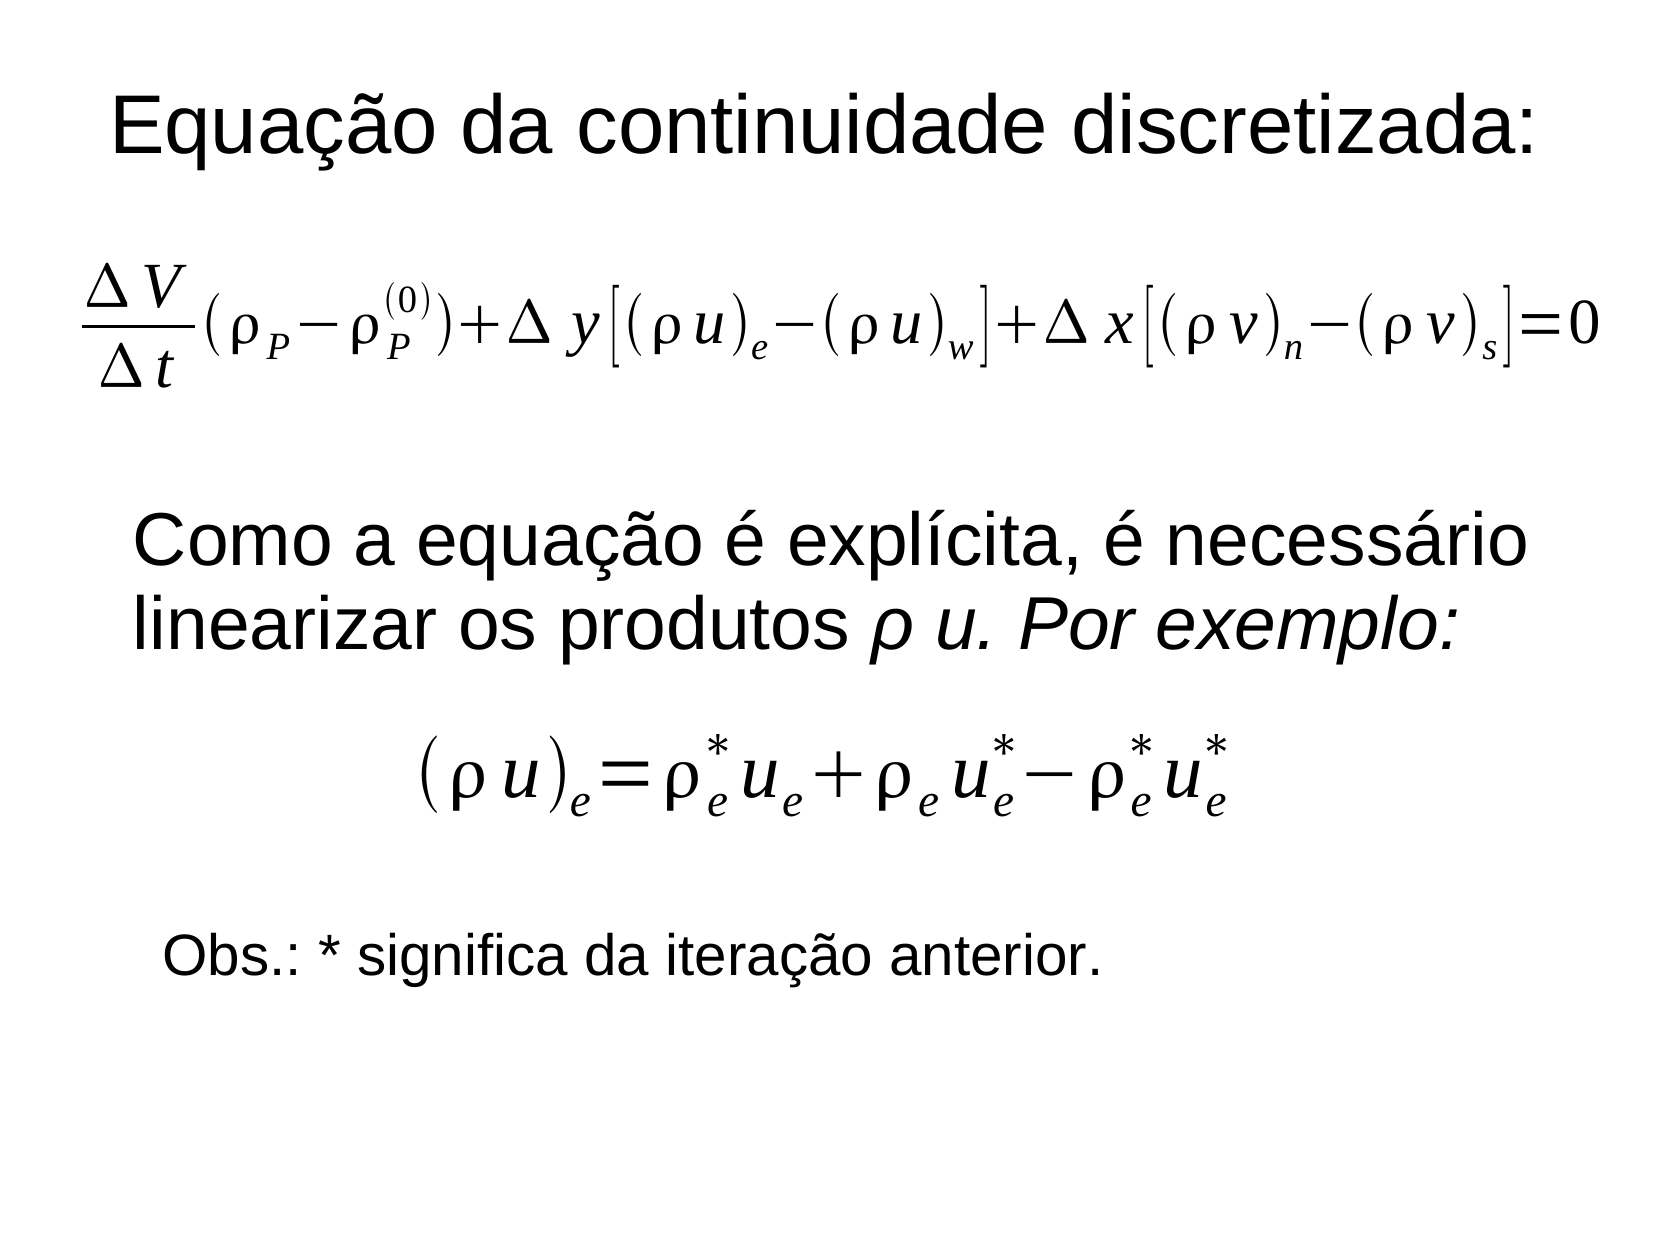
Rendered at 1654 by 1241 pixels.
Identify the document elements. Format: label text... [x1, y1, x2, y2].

text_box Como a equação é explícita, é necessário linearizar os produtos ρ u. Por exemplo: [118, 490, 1540, 674]
chart [410, 716, 1241, 827]
chart [72, 249, 1608, 403]
text_box Equação da continuidade discretizada: [94, 70, 1555, 179]
text_box Obs.: * significa da iteração anterior. [147, 915, 1120, 996]
